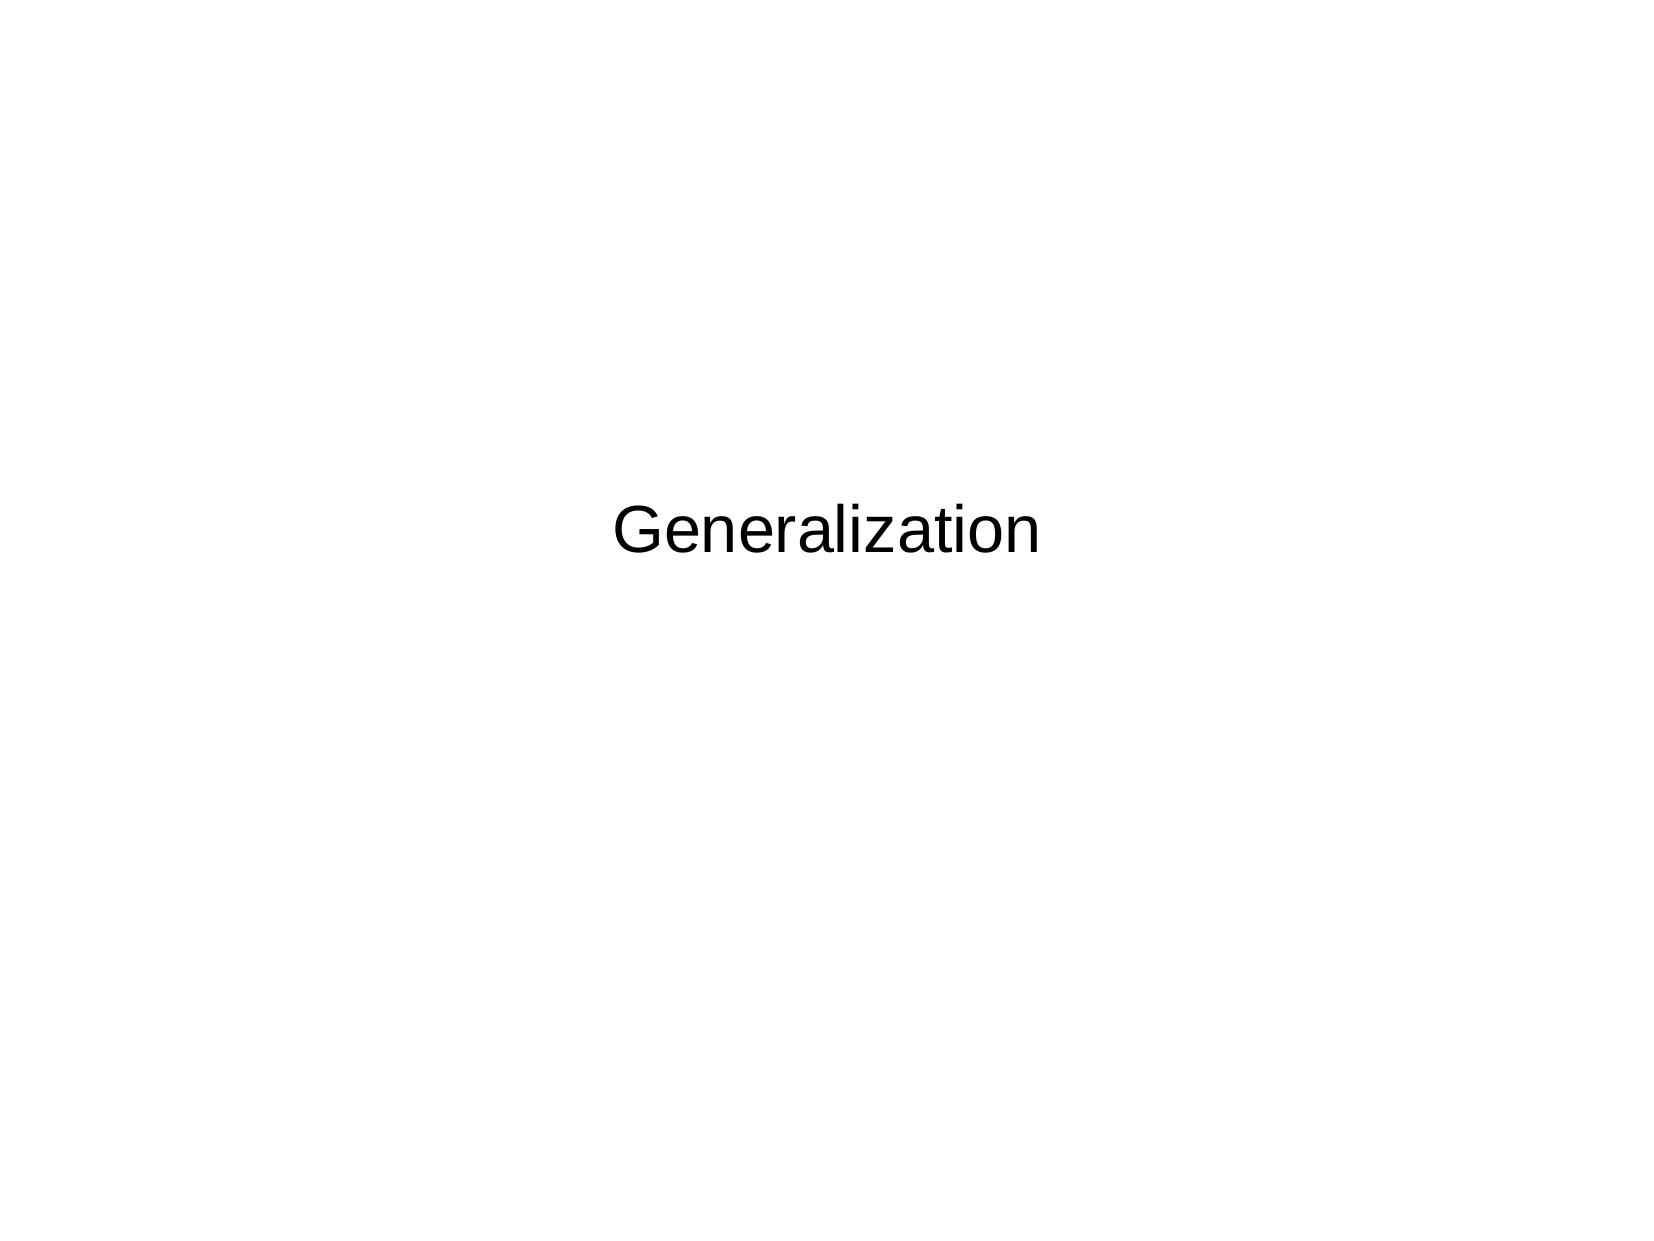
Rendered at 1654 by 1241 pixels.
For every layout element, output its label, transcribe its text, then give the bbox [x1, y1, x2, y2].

subtitle Generalization [82, 49, 1571, 1010]
